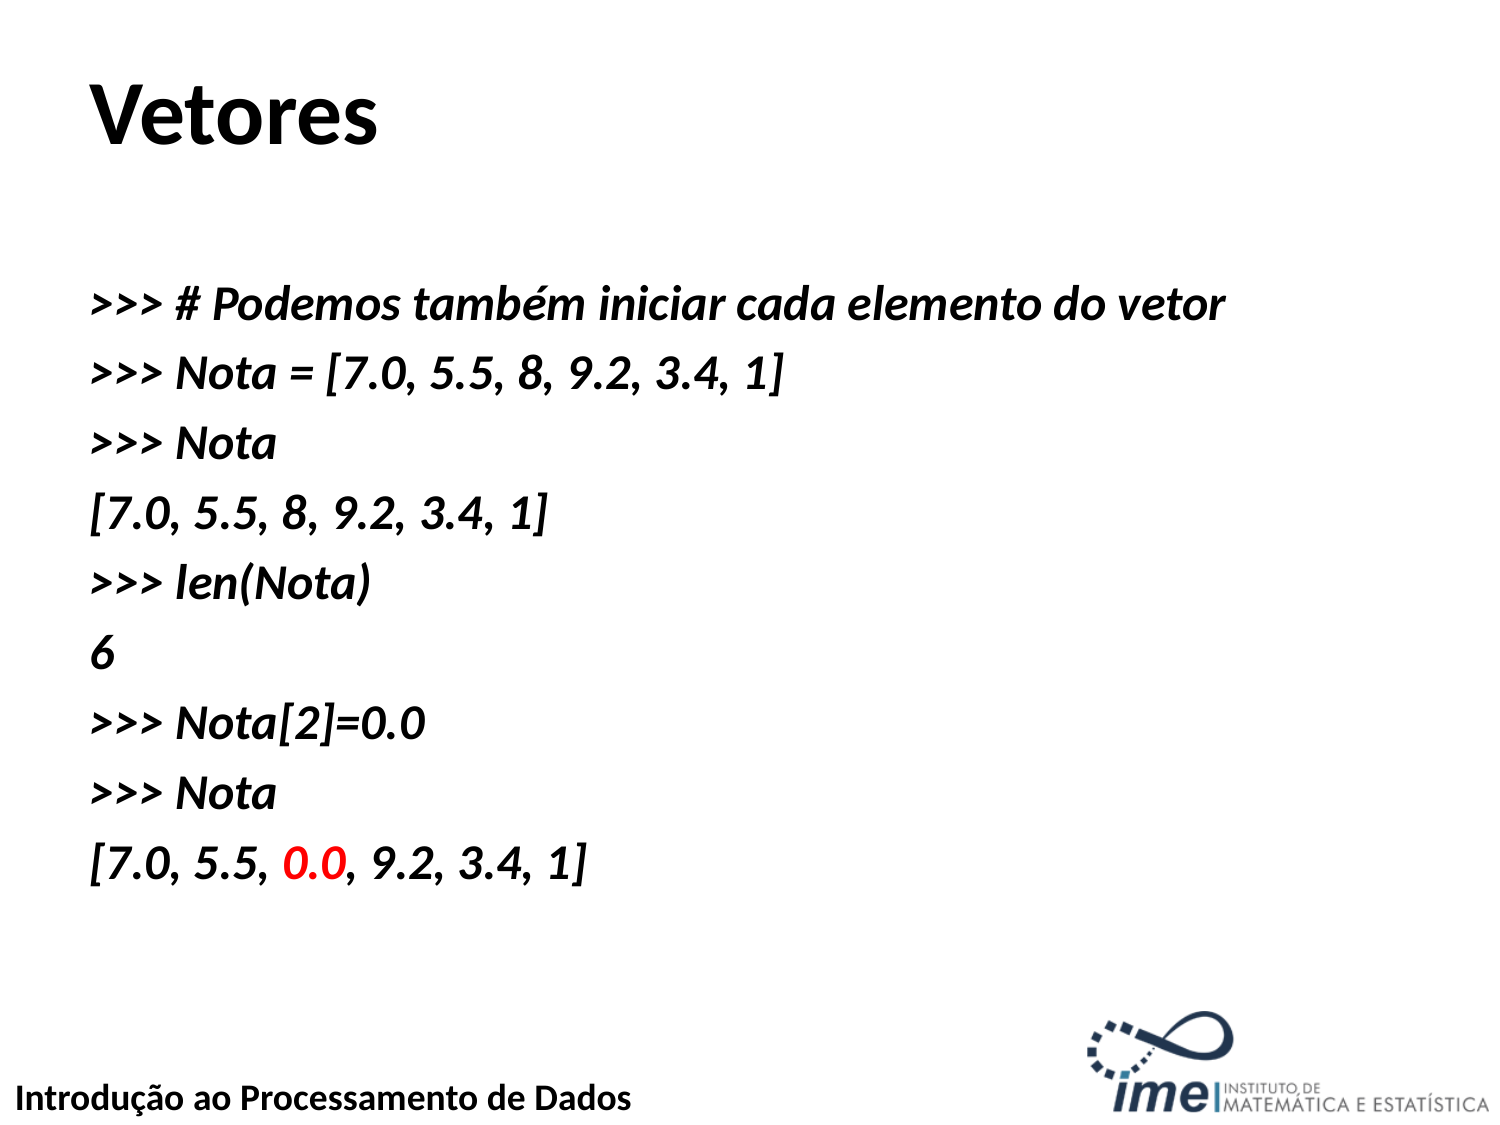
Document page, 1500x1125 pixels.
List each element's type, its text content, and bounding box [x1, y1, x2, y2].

title Vetores [75, 45, 1425, 233]
picture [1086, 1011, 1495, 1115]
list >>> # Podemos também iniciar cada elemento do vetor >>> Nota = [7.0, 5.5, 8, 9.2, 3.4, 1] >>> Nota [7.0, 5.5, 8, 9.2, 3.4, 1] >>> len(Nota) 6 >>> Nota[2]=0.0 >>> Nota [7.0, 5.5, 0.0, 9.2, 3.4, 1] [75, 262, 1425, 1005]
